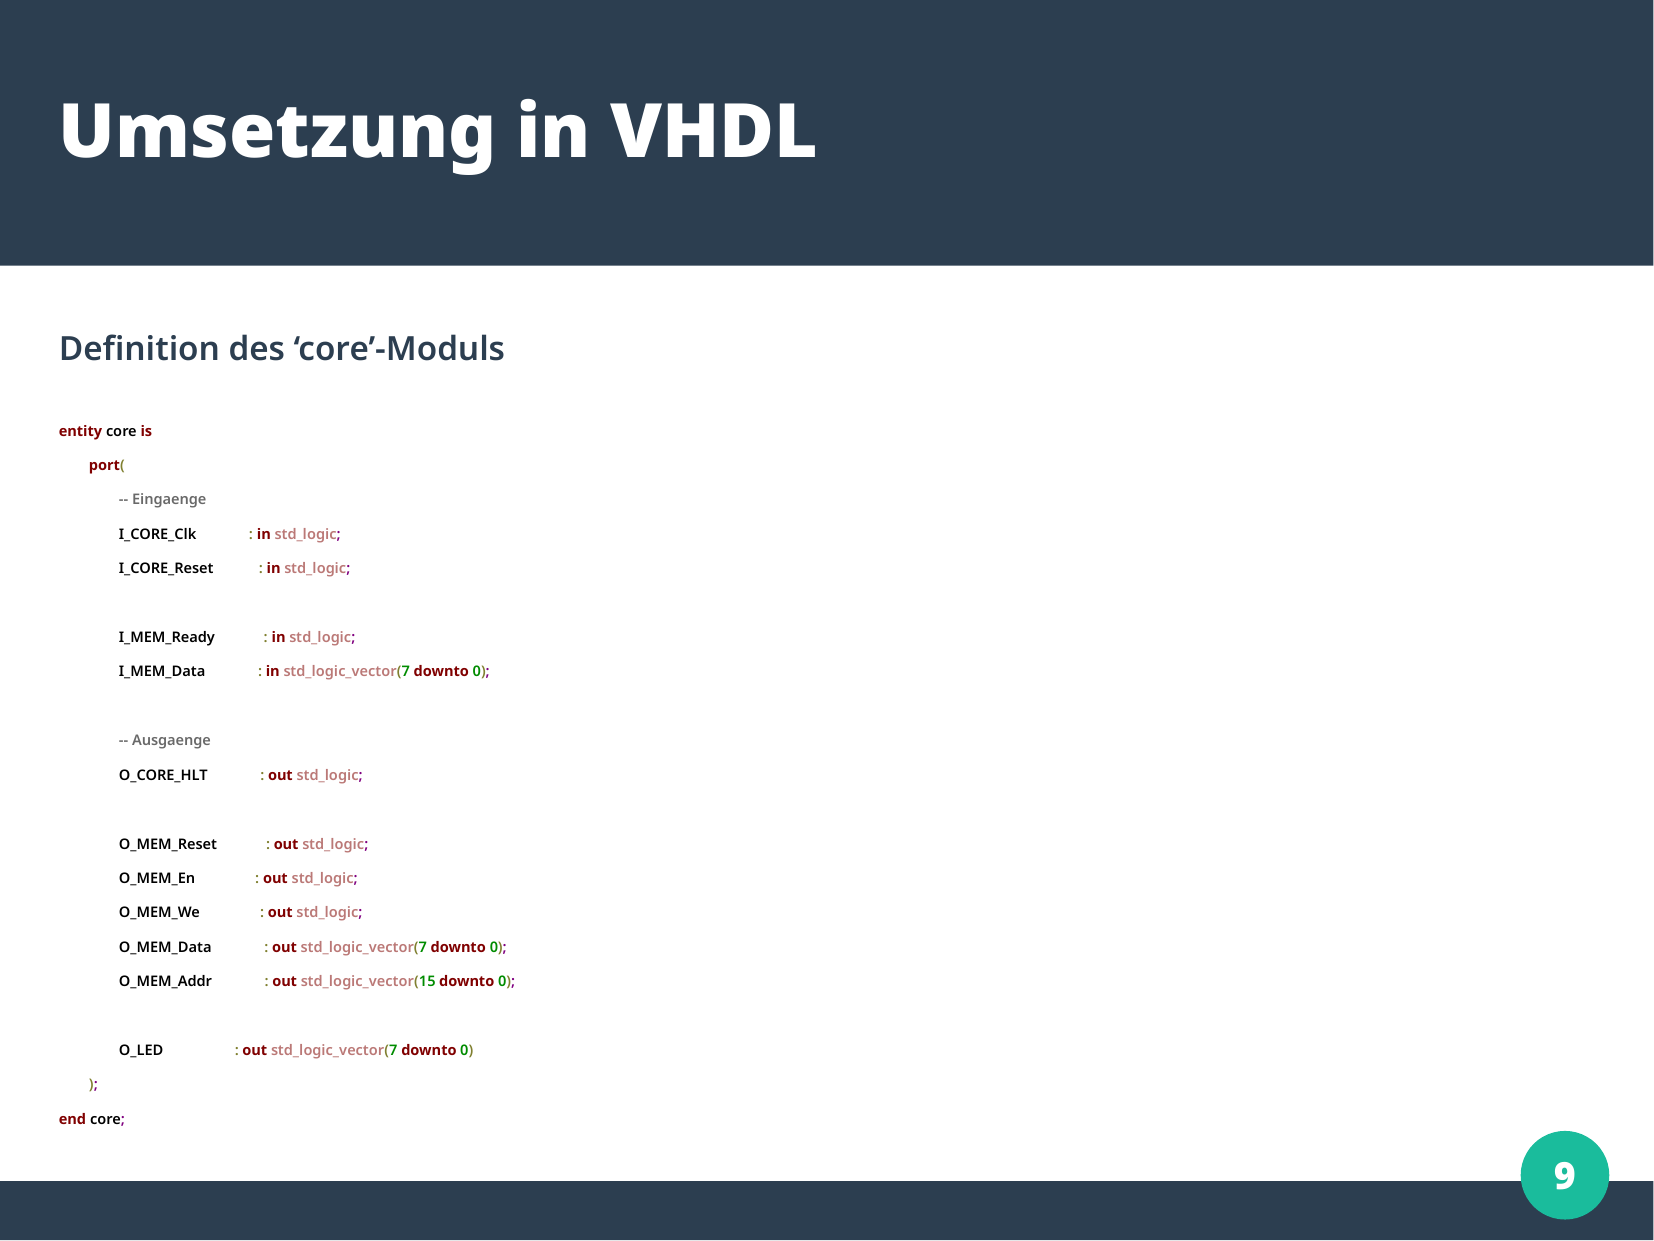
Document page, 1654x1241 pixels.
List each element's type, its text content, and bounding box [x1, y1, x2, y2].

list Definition des ‘core’-Moduls entity core is port( -- Eingaenge I_CORE_Clk : in std_logic; I_CORE_Reset : in std_logic; I_MEM_Ready : in std_logic; I_MEM_Data : in std_logic_vector(7 downto 0); -- Ausgaenge O_CORE_HLT : out std_logic; O_MEM_Reset : out std_logic; O_MEM_En : out std_logic; O_MEM_We : out std_logic; O_MEM_Data : out std_logic_vector(7 downto 0); O_MEM_Addr : out std_logic_vector(15 downto 0); O_LED : out std_logic_vector(7 downto 0) ); end core; [59, 324, 1595, 1152]
title Umsetzung in VHDL [59, 49, 1595, 207]
